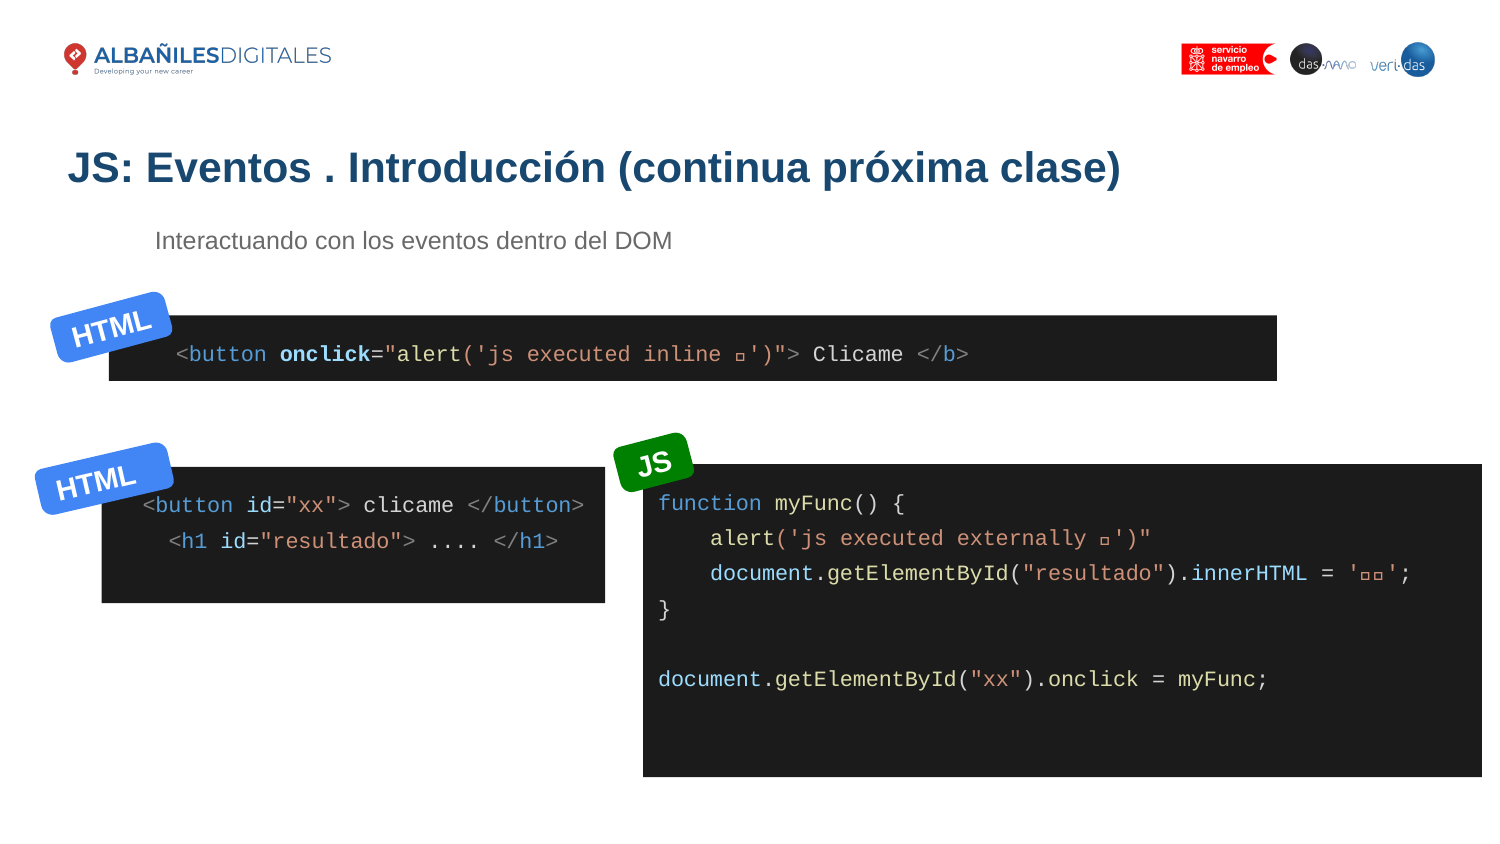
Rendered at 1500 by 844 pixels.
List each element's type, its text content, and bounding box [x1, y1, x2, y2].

text_box JS [613, 432, 694, 493]
picture [64, 43, 332, 75]
text_box JS: Eventos . Introducción (continua próxima clase) [67, 129, 1169, 191]
picture [1370, 42, 1435, 77]
text_box HTML [34, 442, 174, 515]
text_box <button onclick="alert('js executed inline 💩')"> Clicame </b> [108, 315, 1277, 381]
text_box function myFunc() { alert('js executed externally 💎')" document.getElementById("resultado").innerHTML = '💃💃'; } document.getElementById("xx").onclick = myFunc; [643, 464, 1482, 778]
text_box Interactuando con los eventos dentro del DOM [64, 204, 1325, 270]
text_box <button id="xx"> clicame </button> <h1 id="resultado"> .... </h1> [101, 466, 606, 604]
picture [1181, 43, 1277, 75]
picture [1290, 43, 1356, 75]
text_box HTML [50, 291, 173, 363]
